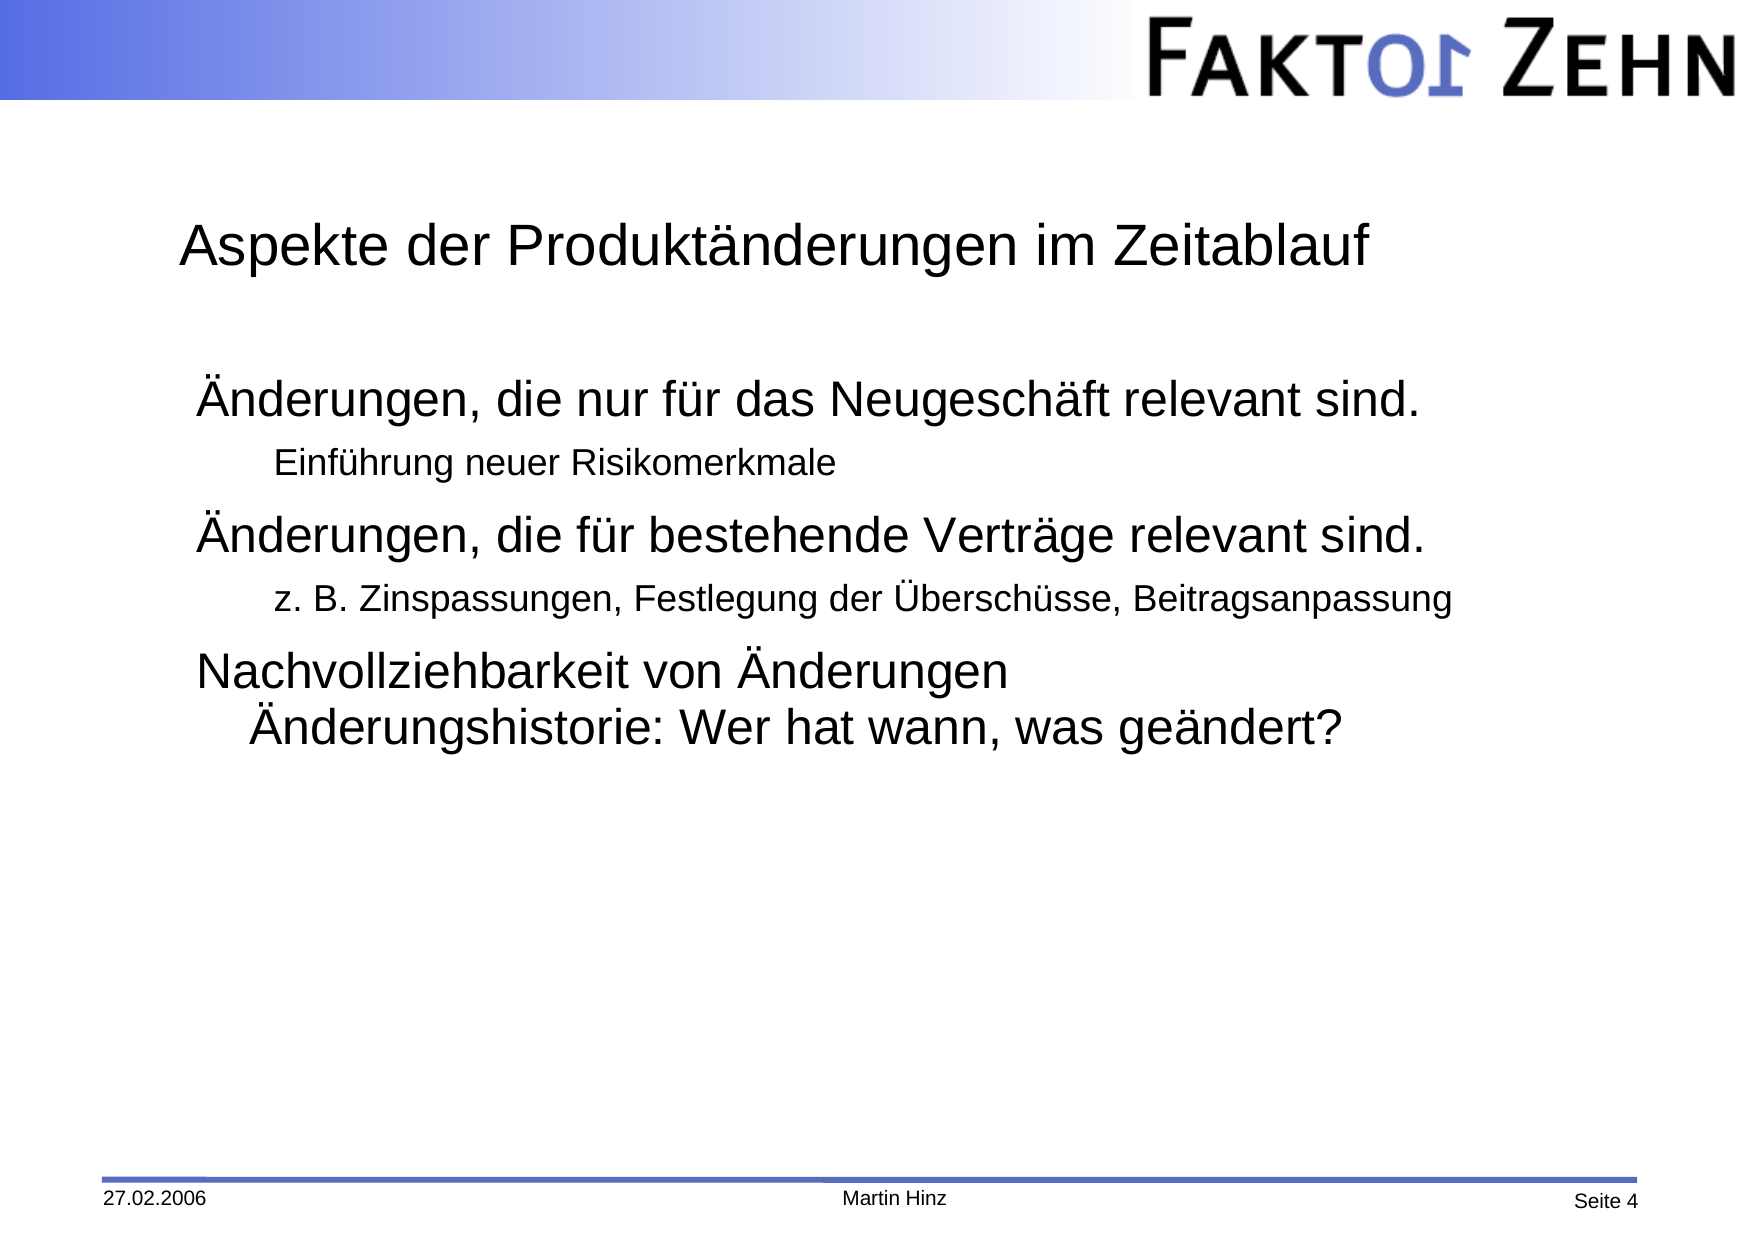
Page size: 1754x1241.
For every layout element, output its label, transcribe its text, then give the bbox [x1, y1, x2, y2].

list Änderungen, die nur für das Neugeschäft relevant sind. Einführung neuer Risikomerkmale Änderungen, die für bestehende Verträge relevant sind. z. B. Zinspassungen, Festlegung der Überschüsse, Beitragsanpassung Nachvollziehbarkeit von Änderungen Änderungshistorie: Wer hat wann, was geändert? [179, 371, 1576, 1078]
picture [1133, 2, 1749, 105]
title Aspekte der Produktänderungen im Zeitablauf [179, 142, 1576, 349]
